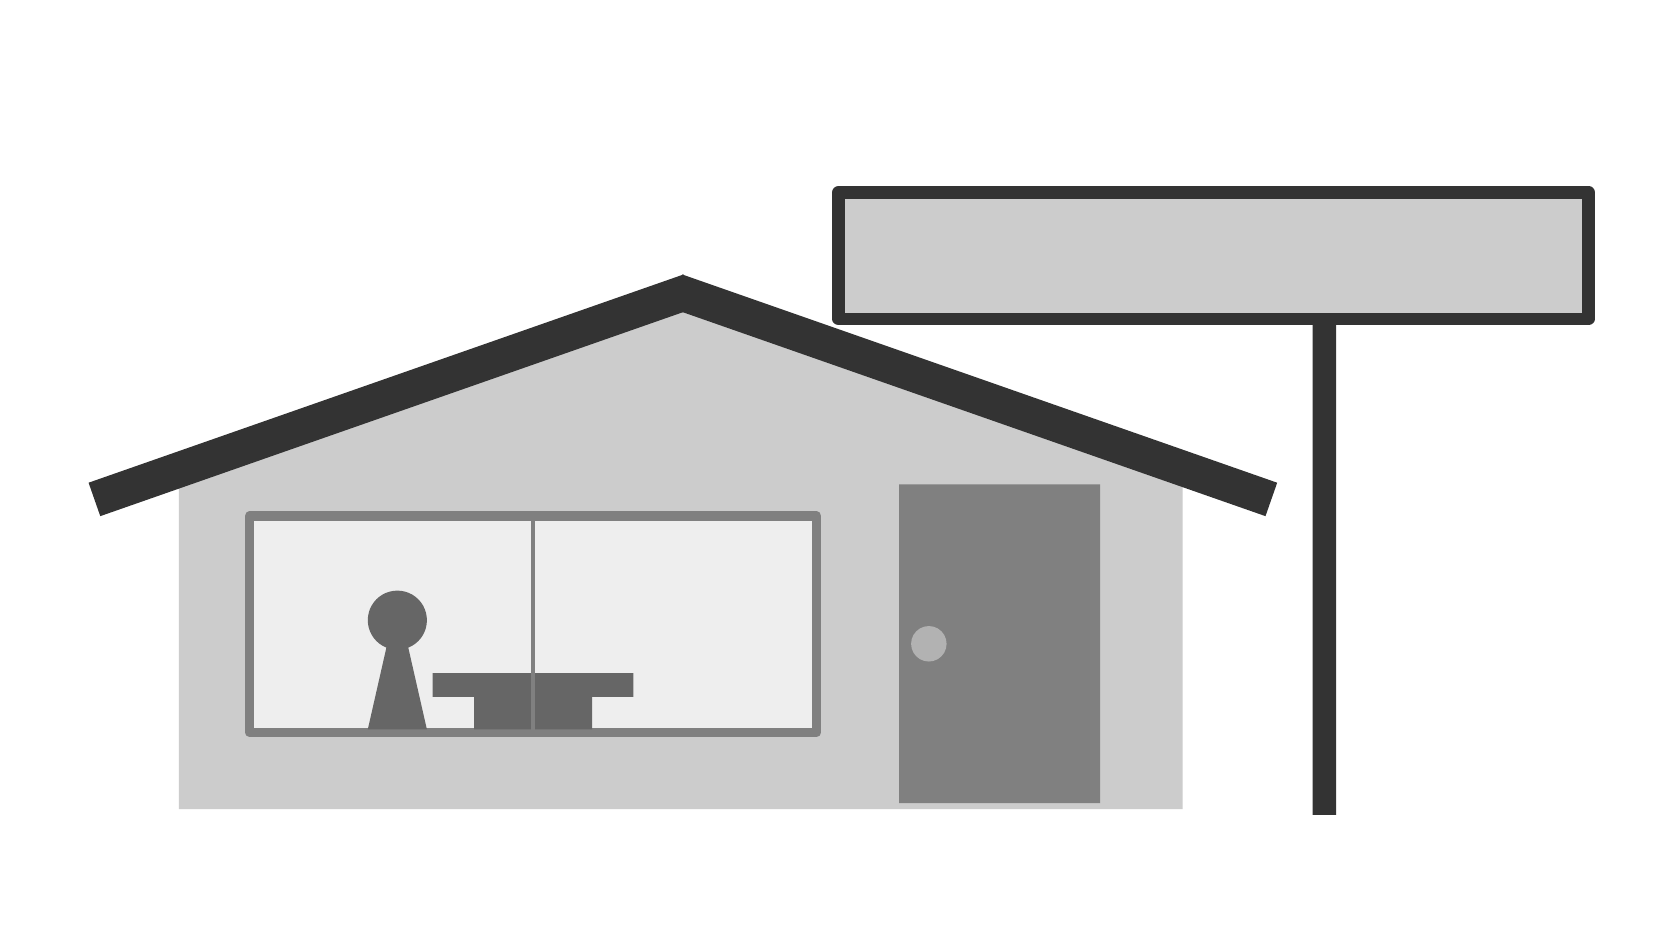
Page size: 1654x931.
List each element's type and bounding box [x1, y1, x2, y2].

text_box [88, 274, 1278, 810]
text_box [838, 192, 1589, 815]
